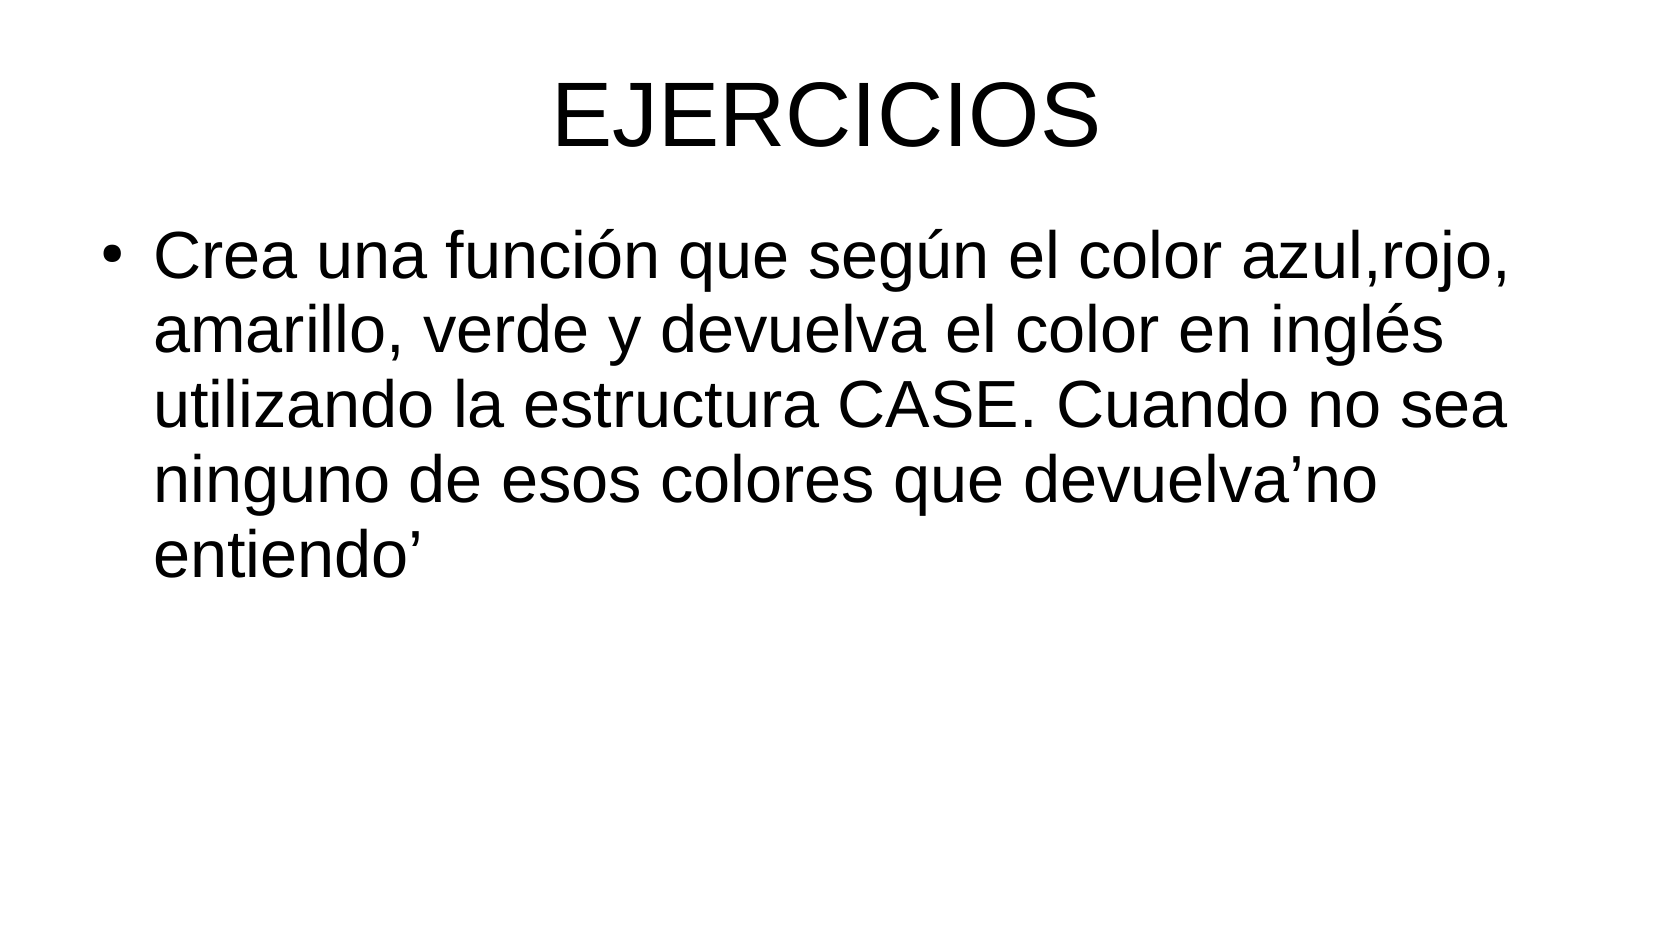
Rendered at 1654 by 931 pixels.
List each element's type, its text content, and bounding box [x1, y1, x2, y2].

title EJERCICIOS [82, 37, 1571, 193]
list Crea una función que según el color azul,rojo, amarillo, verde y devuelva el color en inglés utilizando la estructura CASE. Cuando no sea ninguno de esos colores que devuelva’no entiendo’ [82, 217, 1571, 758]
